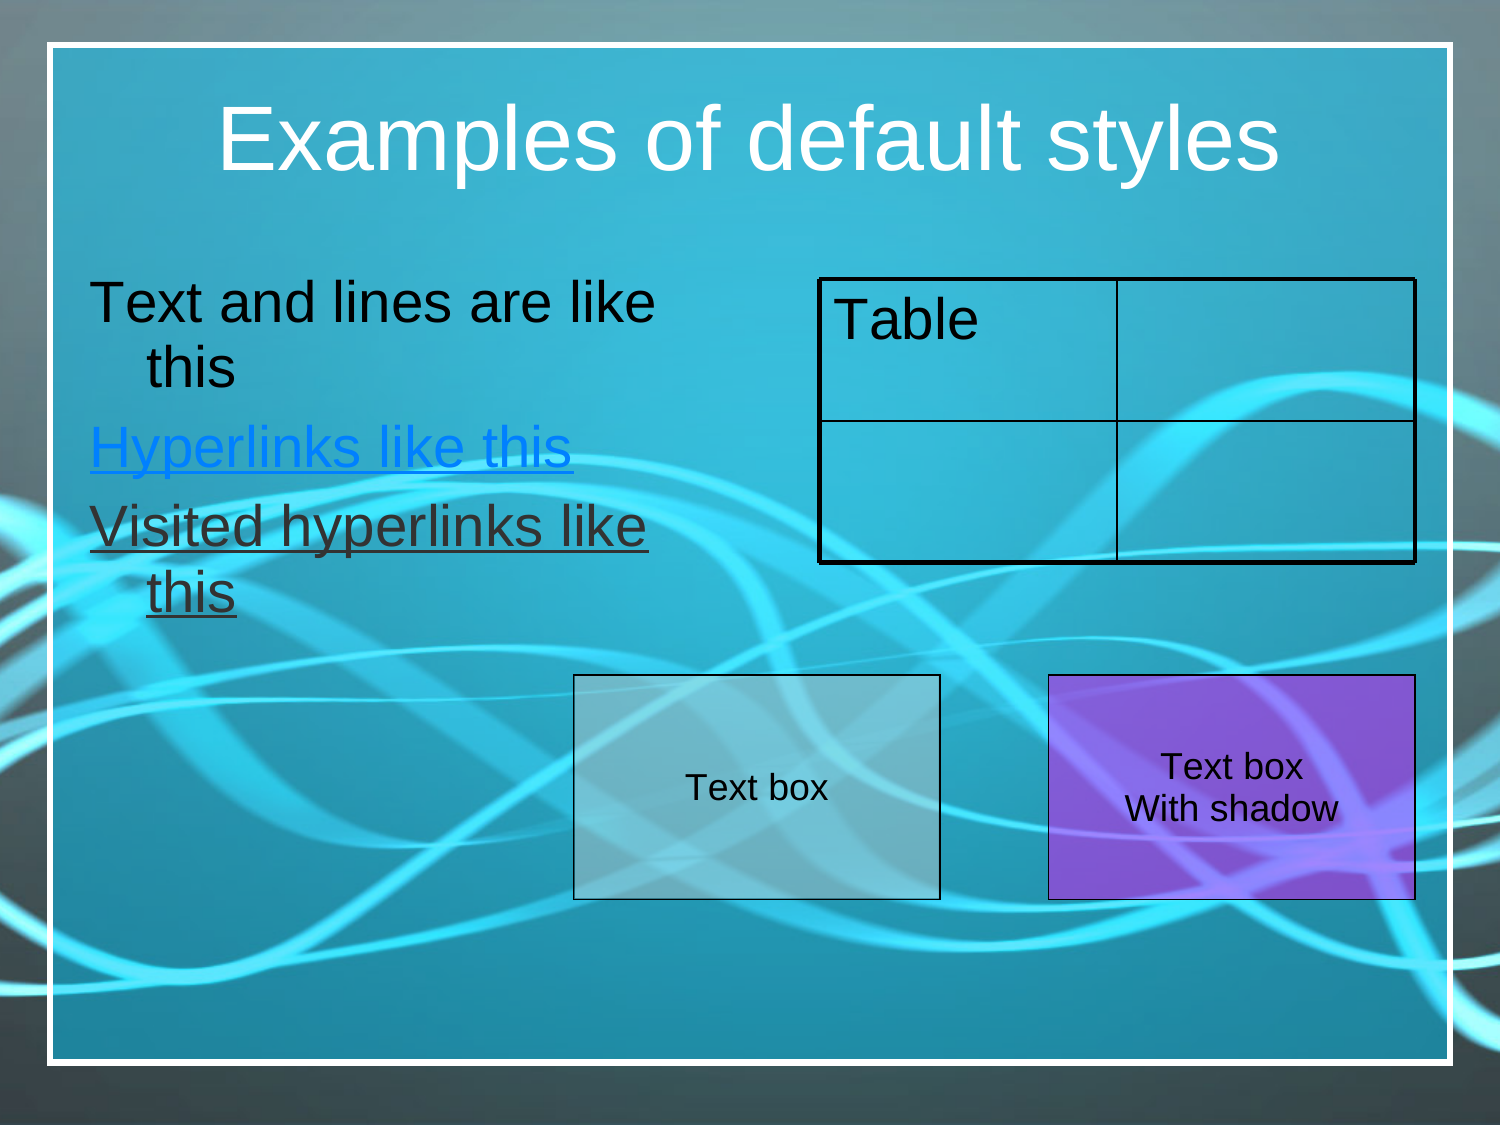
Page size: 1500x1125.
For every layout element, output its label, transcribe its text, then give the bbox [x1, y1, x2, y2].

text_box Text box With shadow [1048, 674, 1415, 900]
text_box Table [822, 281, 1116, 420]
text_box Text box [573, 674, 940, 900]
picture [0, 0, 1500, 1125]
title Examples of default styles [75, 45, 1426, 233]
list Text and lines are like this Hyperlinks like this Visited hyperlinks like this [75, 262, 738, 870]
